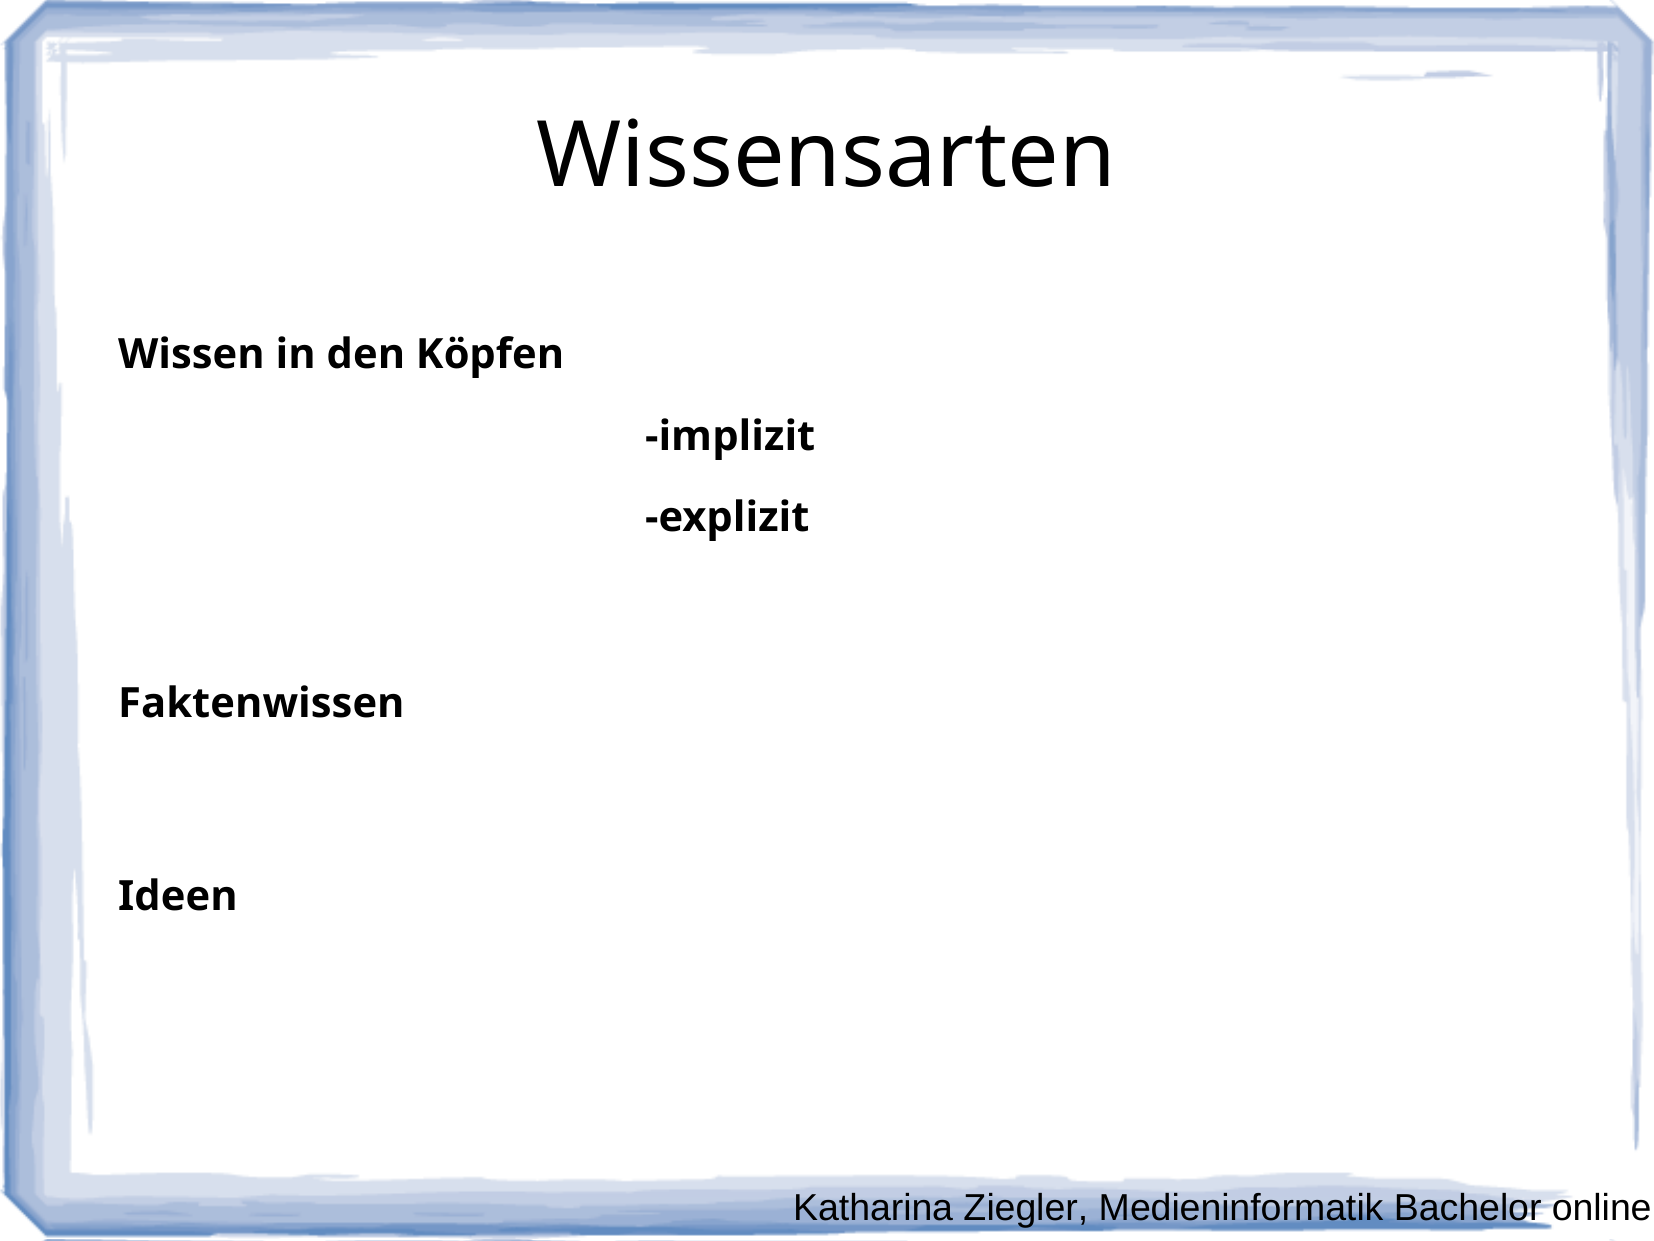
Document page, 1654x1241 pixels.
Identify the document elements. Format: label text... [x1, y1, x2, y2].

chart [190, 401, 1647, 1241]
title Wissensarten [82, 49, 1571, 257]
text_box Katharina Ziegler, Medieninformatik Bachelor online [749, 1176, 1654, 1241]
picture [0, 0, 1654, 1241]
list Wissen in den Köpfen -implizit -explizit Faktenwissen Ideen [118, 324, 1571, 1004]
